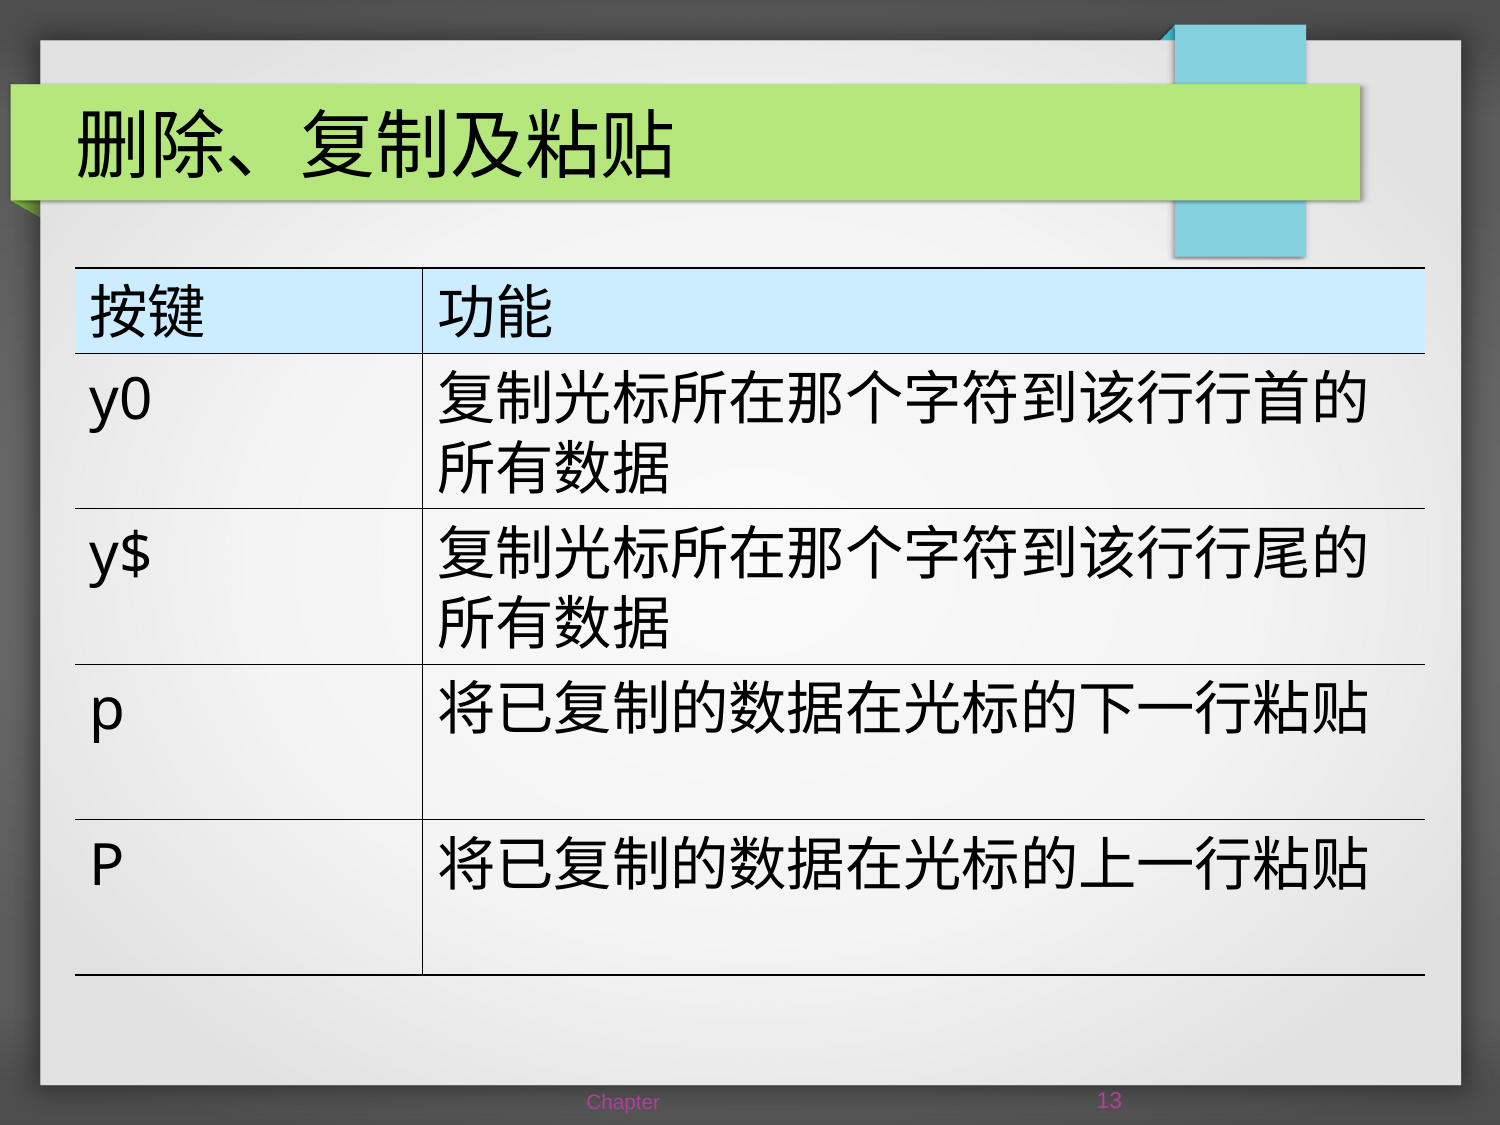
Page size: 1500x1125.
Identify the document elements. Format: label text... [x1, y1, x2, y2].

table_cell 将已复制的数据在光标的下一行粘贴 [423, 665, 1425, 819]
table_cell P [75, 820, 422, 974]
table_cell y$ [75, 509, 422, 664]
table_cell 将已复制的数据在光标的上一行粘贴 [423, 820, 1425, 974]
title 删除、复制及粘贴 [75, 85, 1147, 193]
table_header 功能 [423, 269, 1425, 353]
table_cell y0 [75, 354, 422, 508]
table_header 按键 [75, 269, 422, 353]
table_cell 复制光标所在那个字符到该行行首的所有数据 [423, 354, 1425, 508]
text_box <number> [1025, 1075, 1123, 1114]
table_cell p [75, 665, 422, 819]
picture [0, 0, 1500, 1125]
text_box Chapter [75, 1075, 676, 1114]
table_cell 复制光标所在那个字符到该行行尾的所有数据 [423, 509, 1425, 664]
